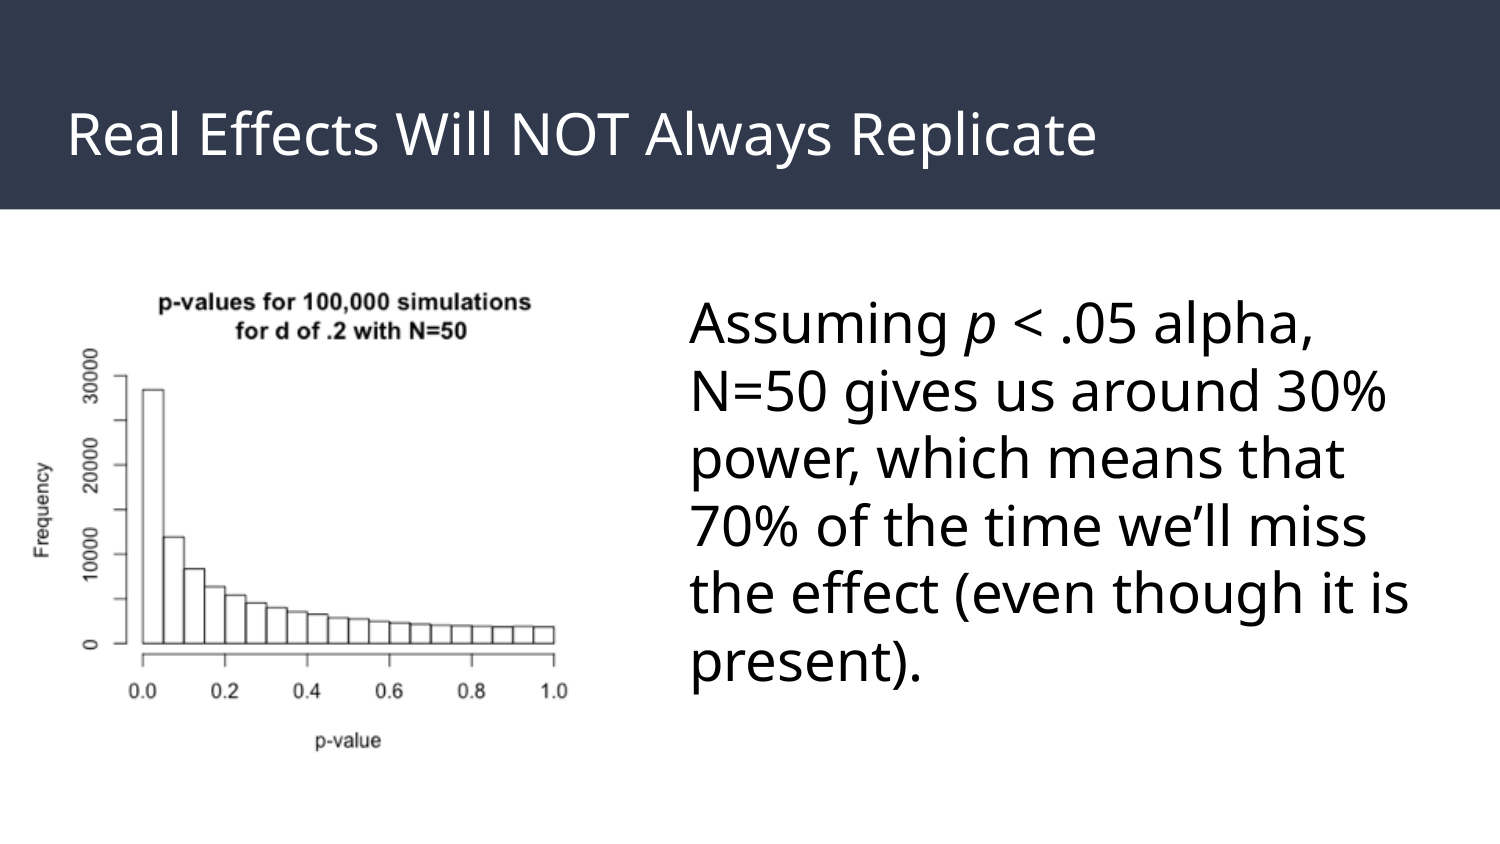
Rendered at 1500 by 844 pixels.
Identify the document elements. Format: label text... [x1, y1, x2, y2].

text_box Assuming p < .05 alpha, N=50 gives us around 30% power, which means that 70% of the time we’ll miss the effect (even though it is present). [674, 272, 1431, 778]
picture [27, 266, 622, 778]
title Real Effects Will NOT Always Replicate [51, 82, 1449, 185]
